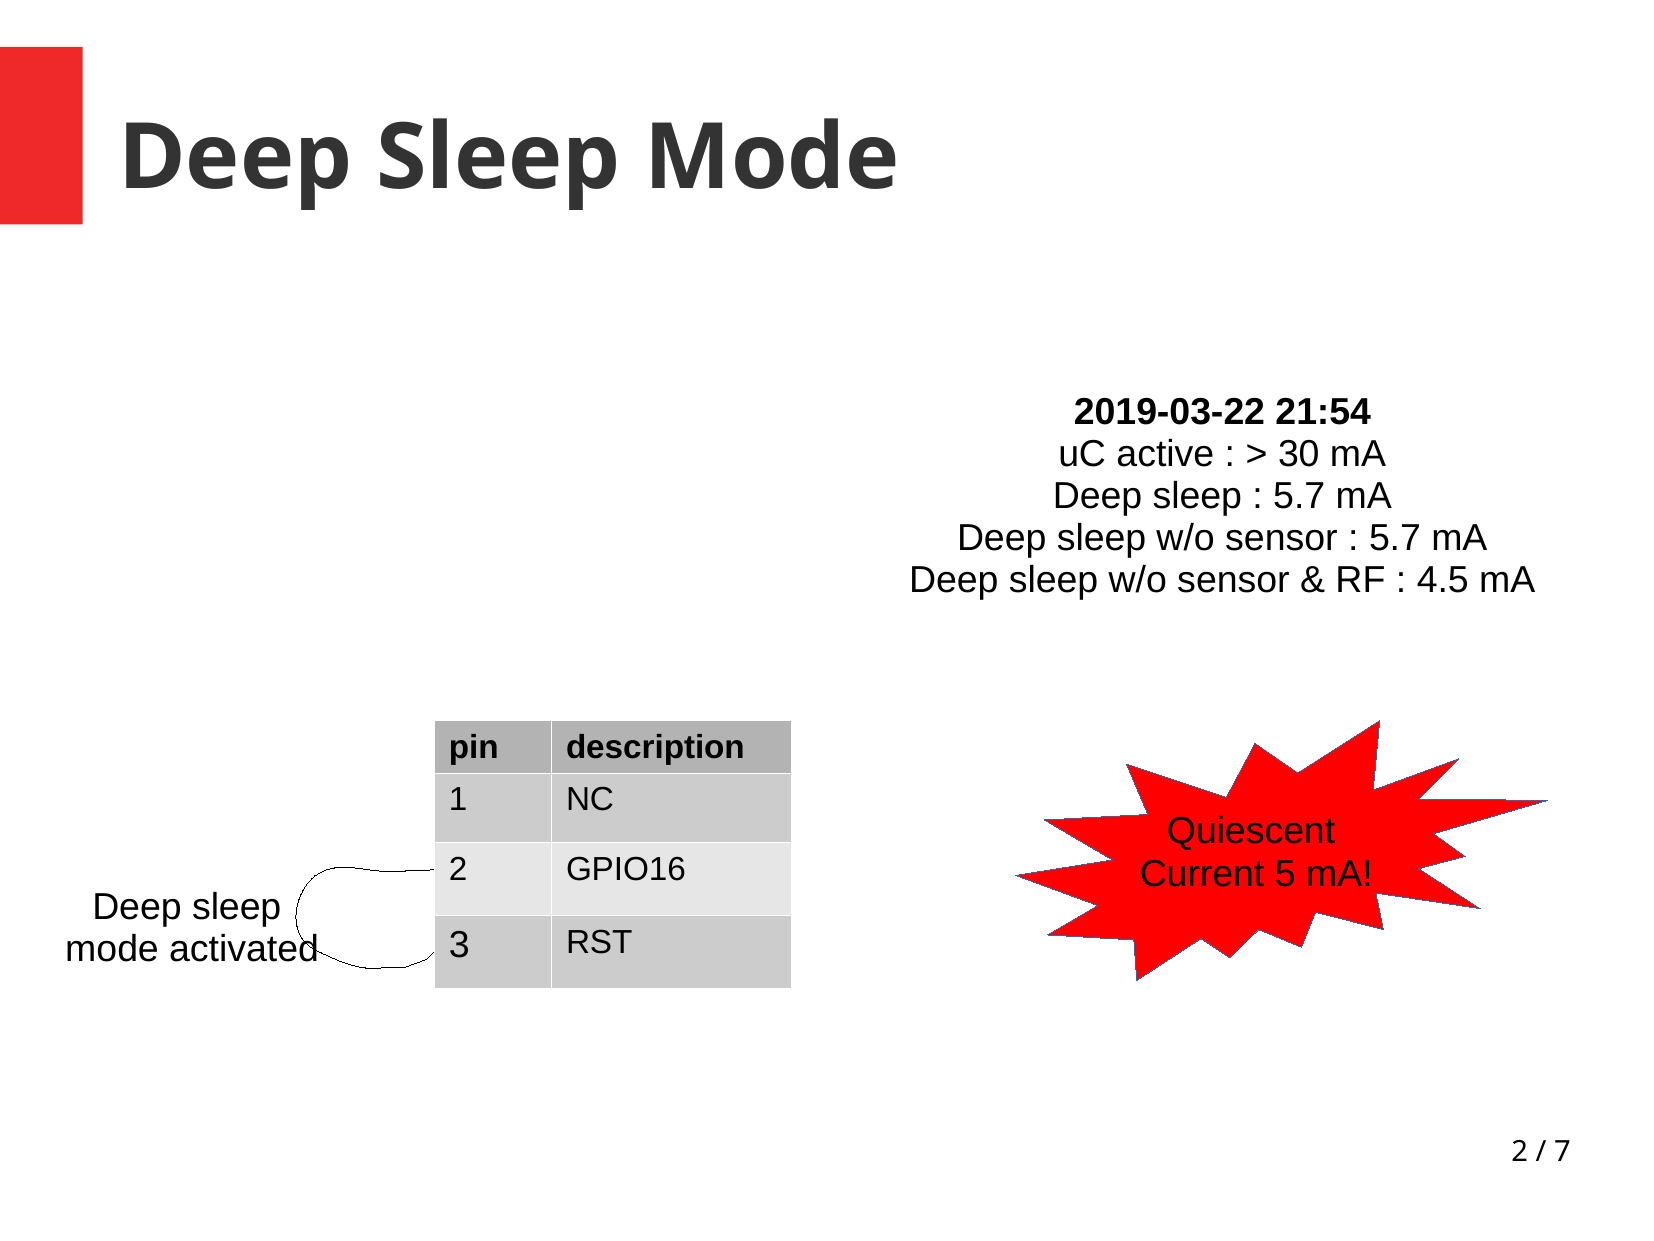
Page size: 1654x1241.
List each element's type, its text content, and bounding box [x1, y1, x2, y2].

text_box 2019-03-22 21:54 uC active : > 30 mA Deep sleep : 5.7 mA Deep sleep w/o sensor : 5.7 mA Deep sleep w/o sensor & RF : 4.5 mA [885, 354, 1560, 721]
title Deep Sleep Mode [118, 23, 1654, 283]
table_cell NC [552, 774, 791, 842]
table_cell 3 [435, 916, 551, 988]
text_box Quiescent Current 5 mA! [1015, 720, 1548, 981]
table_header pin [435, 721, 551, 773]
table_cell 2 [435, 843, 551, 915]
table_header description [552, 721, 791, 773]
text_box Deep sleep mode activated [124, 897, 260, 957]
table_cell RST [552, 916, 791, 988]
table_cell 1 [435, 774, 551, 842]
table_cell GPIO16 [552, 843, 791, 915]
